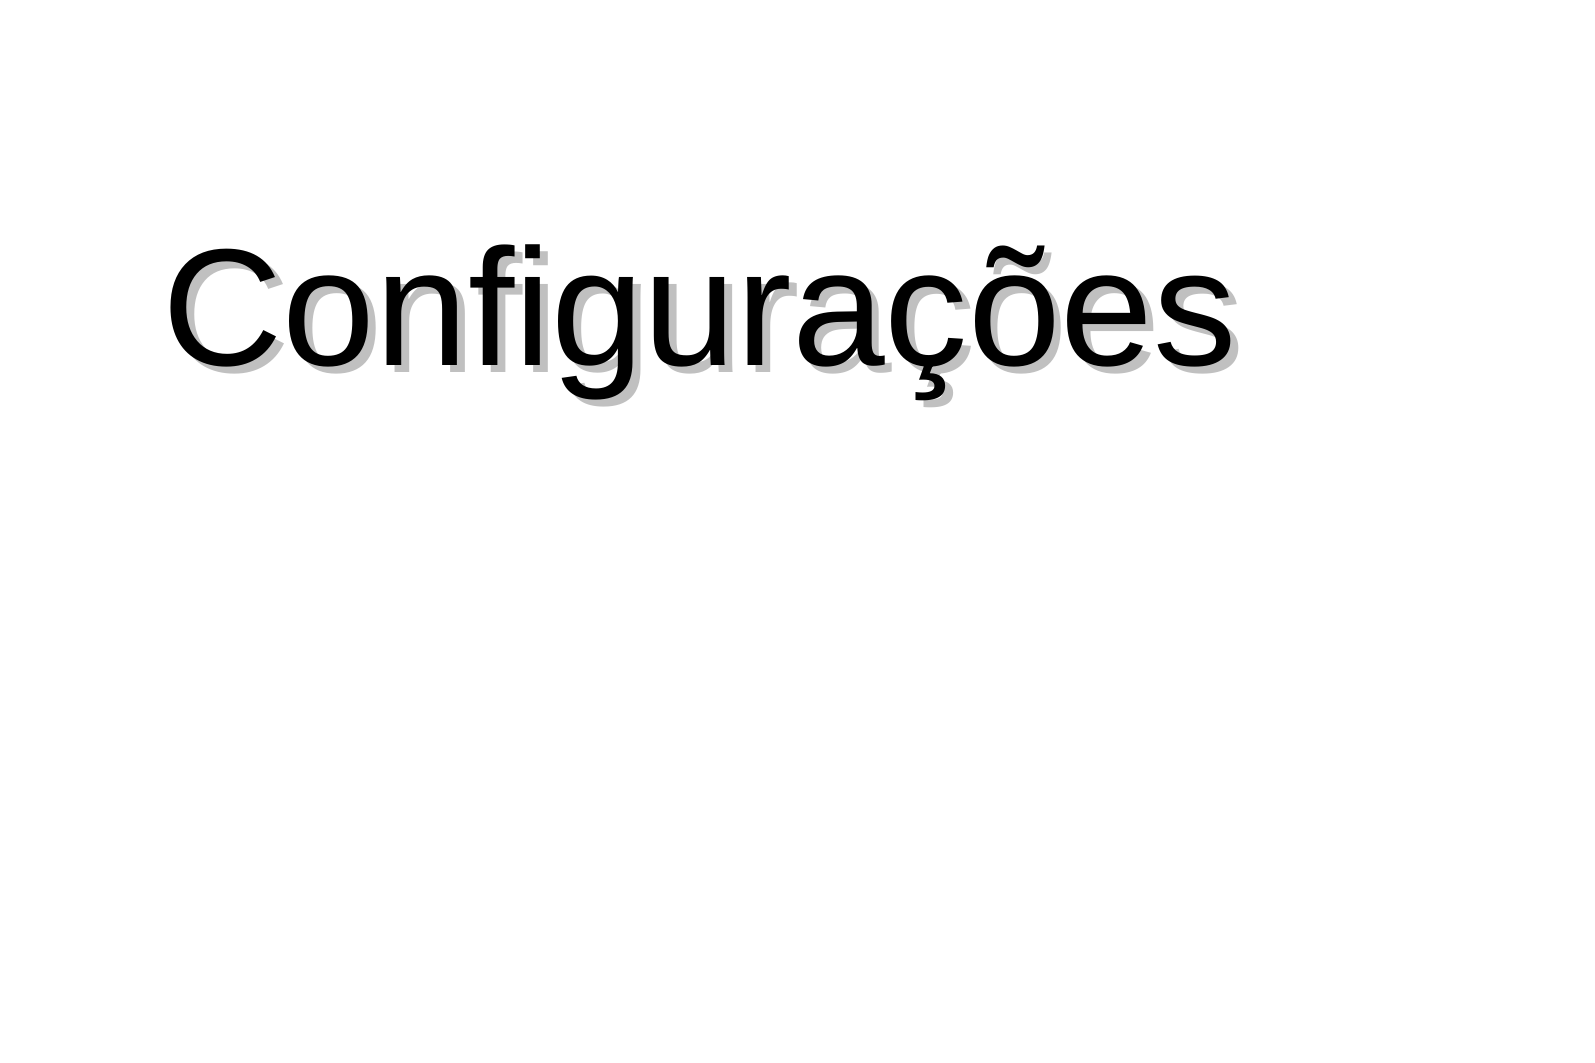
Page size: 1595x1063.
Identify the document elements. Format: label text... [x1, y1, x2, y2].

text_box Configurações [147, 206, 1388, 408]
